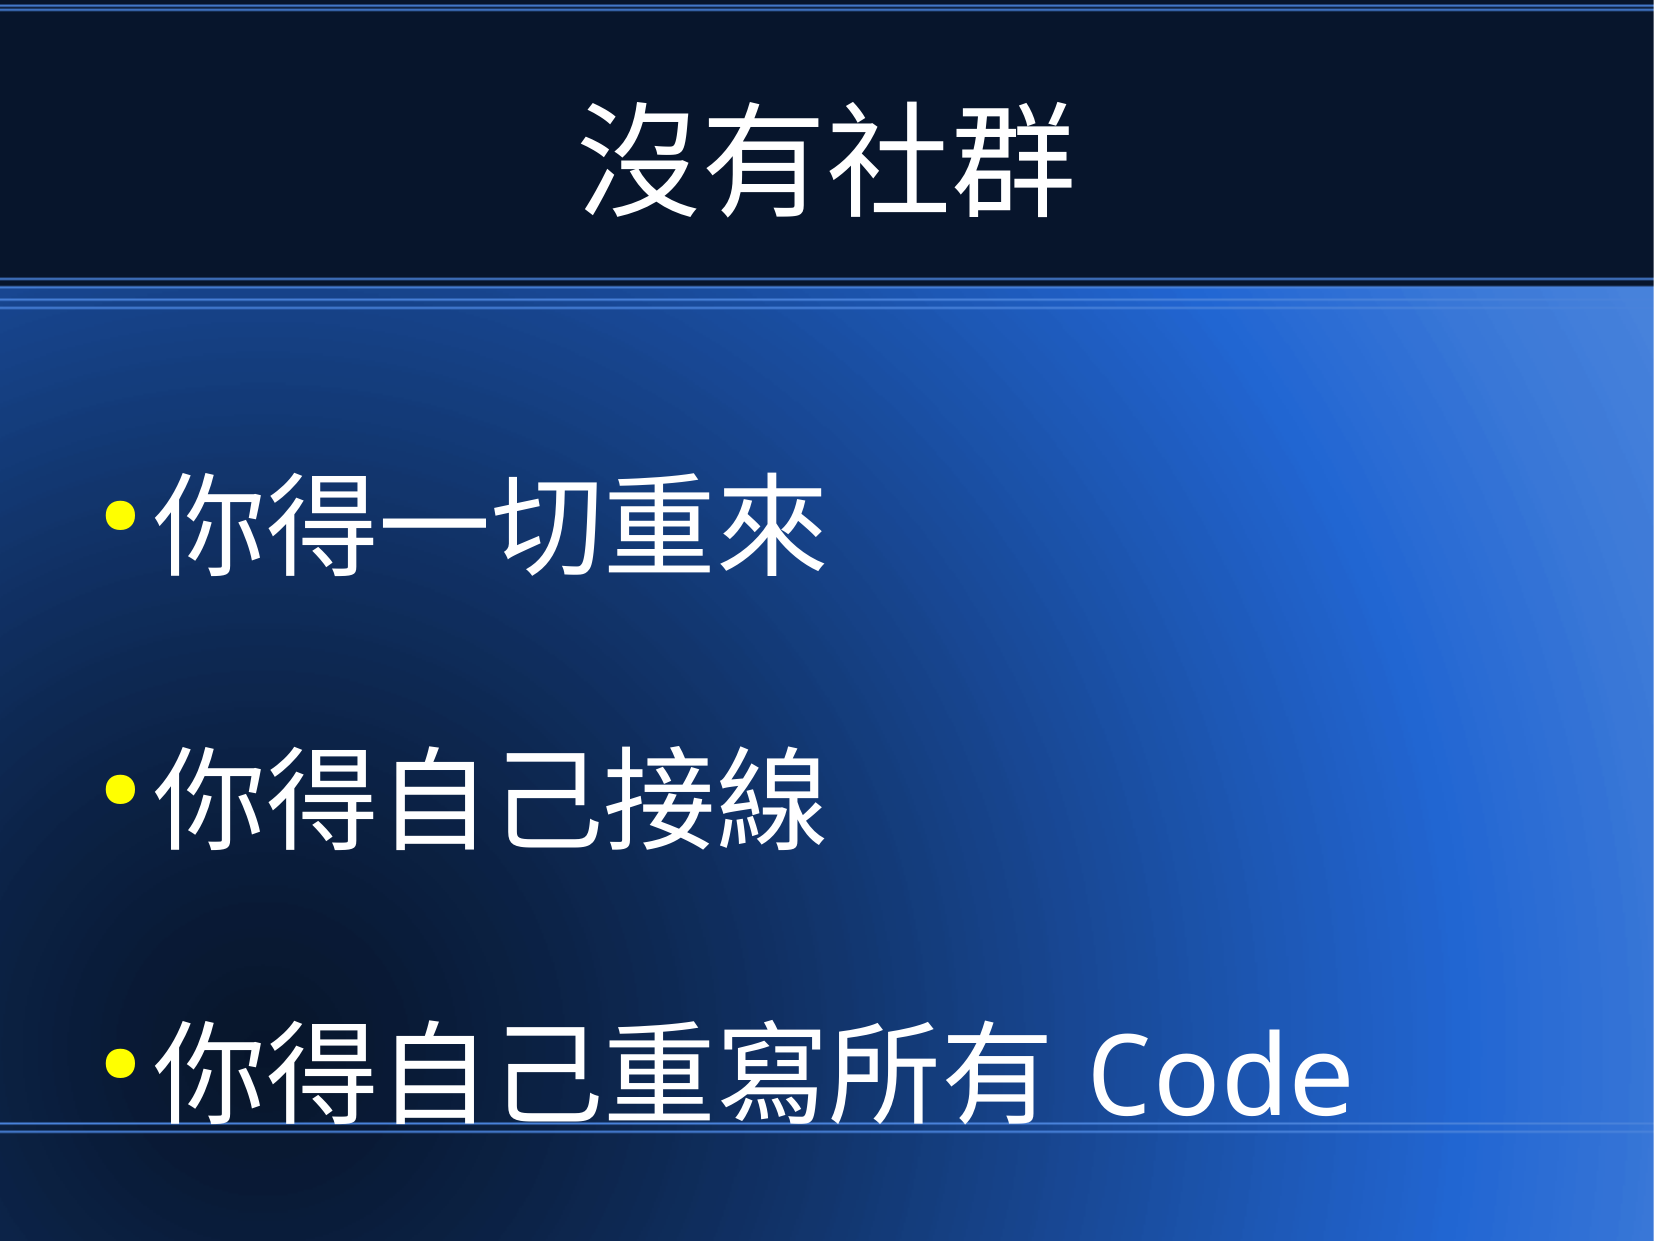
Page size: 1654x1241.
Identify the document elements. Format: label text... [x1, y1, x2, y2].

title 沒有社群 [82, 49, 1571, 257]
picture [0, 0, 1654, 1241]
list 你得一切重來 你得自己接線 你得自己重寫所有Code [82, 355, 1571, 1241]
